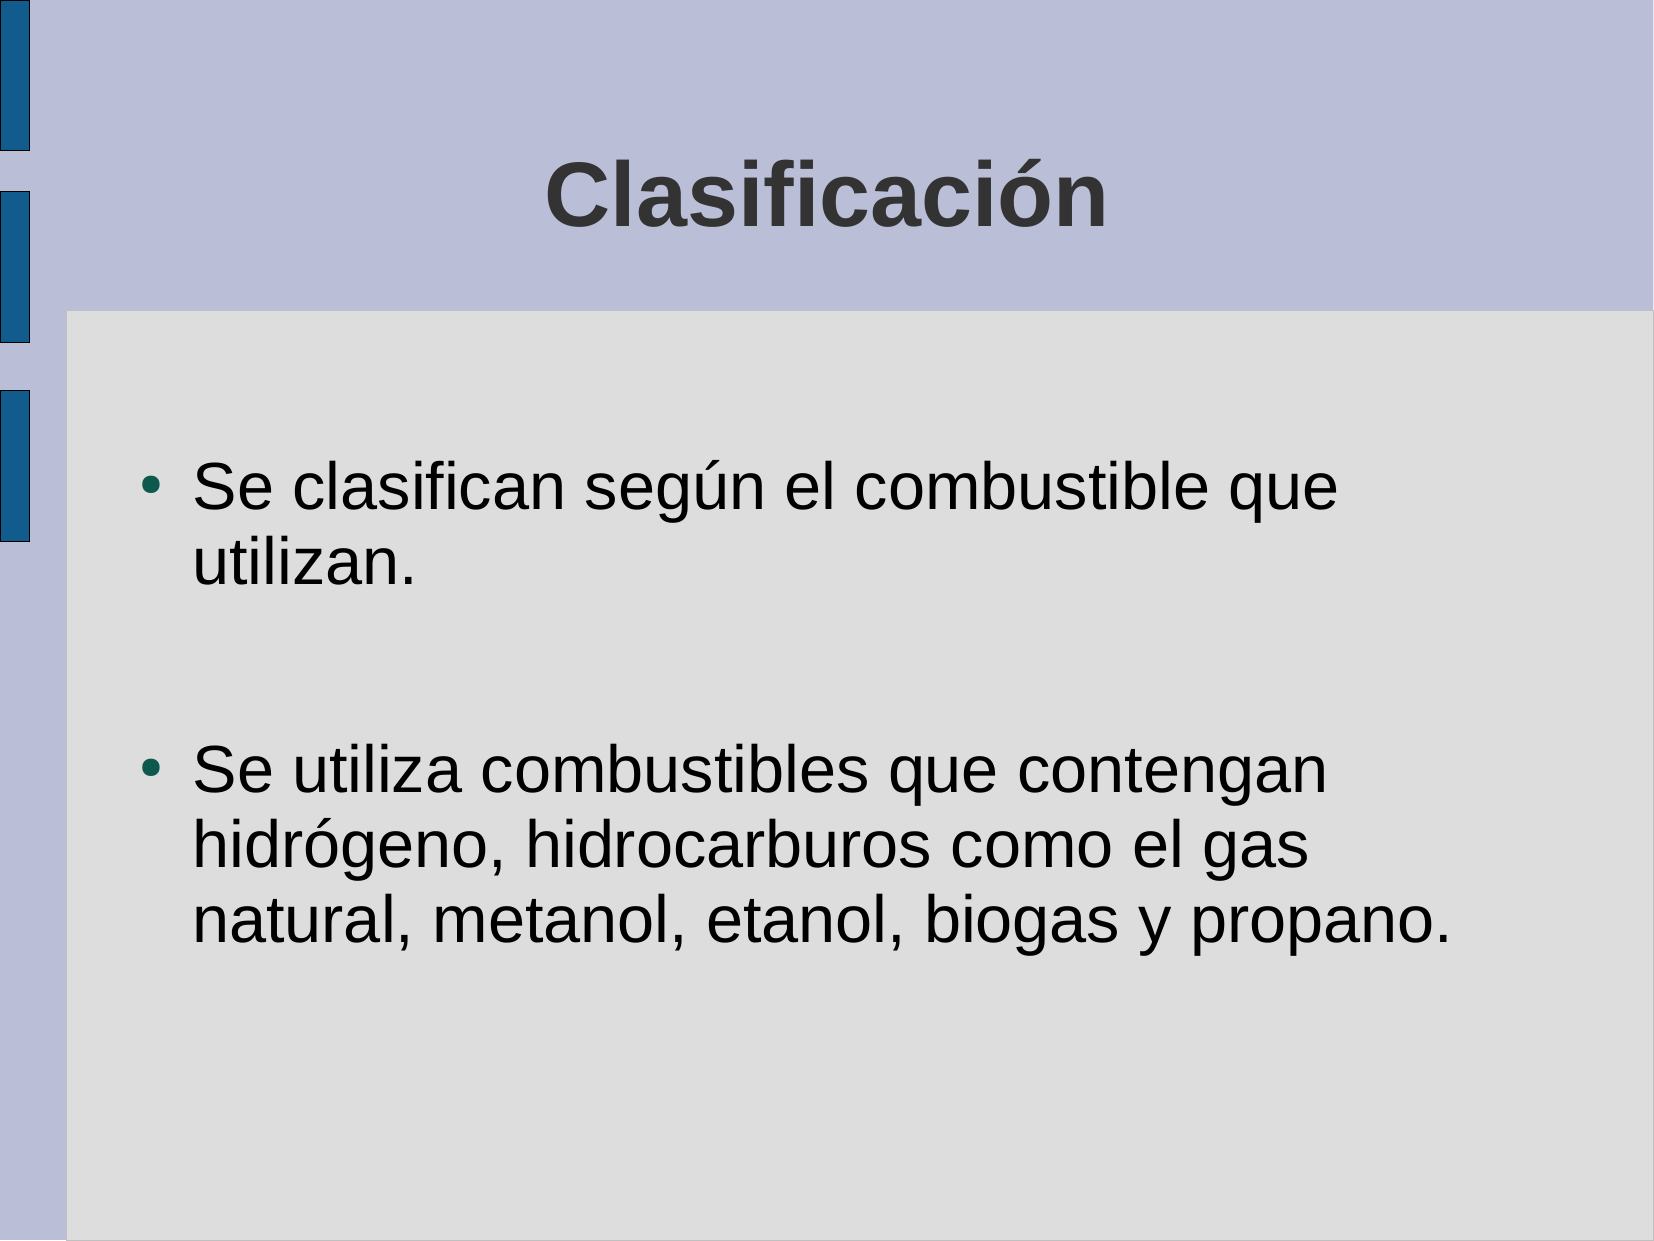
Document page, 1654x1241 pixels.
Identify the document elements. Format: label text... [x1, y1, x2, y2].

title Clasificación [121, 91, 1534, 299]
list Se clasifican según el combustible que utilizan. Se utiliza combustibles que contengan hidrógeno, hidrocarburos como el gas natural, metanol, etanol, biogas y propano. [121, 344, 1534, 1149]
